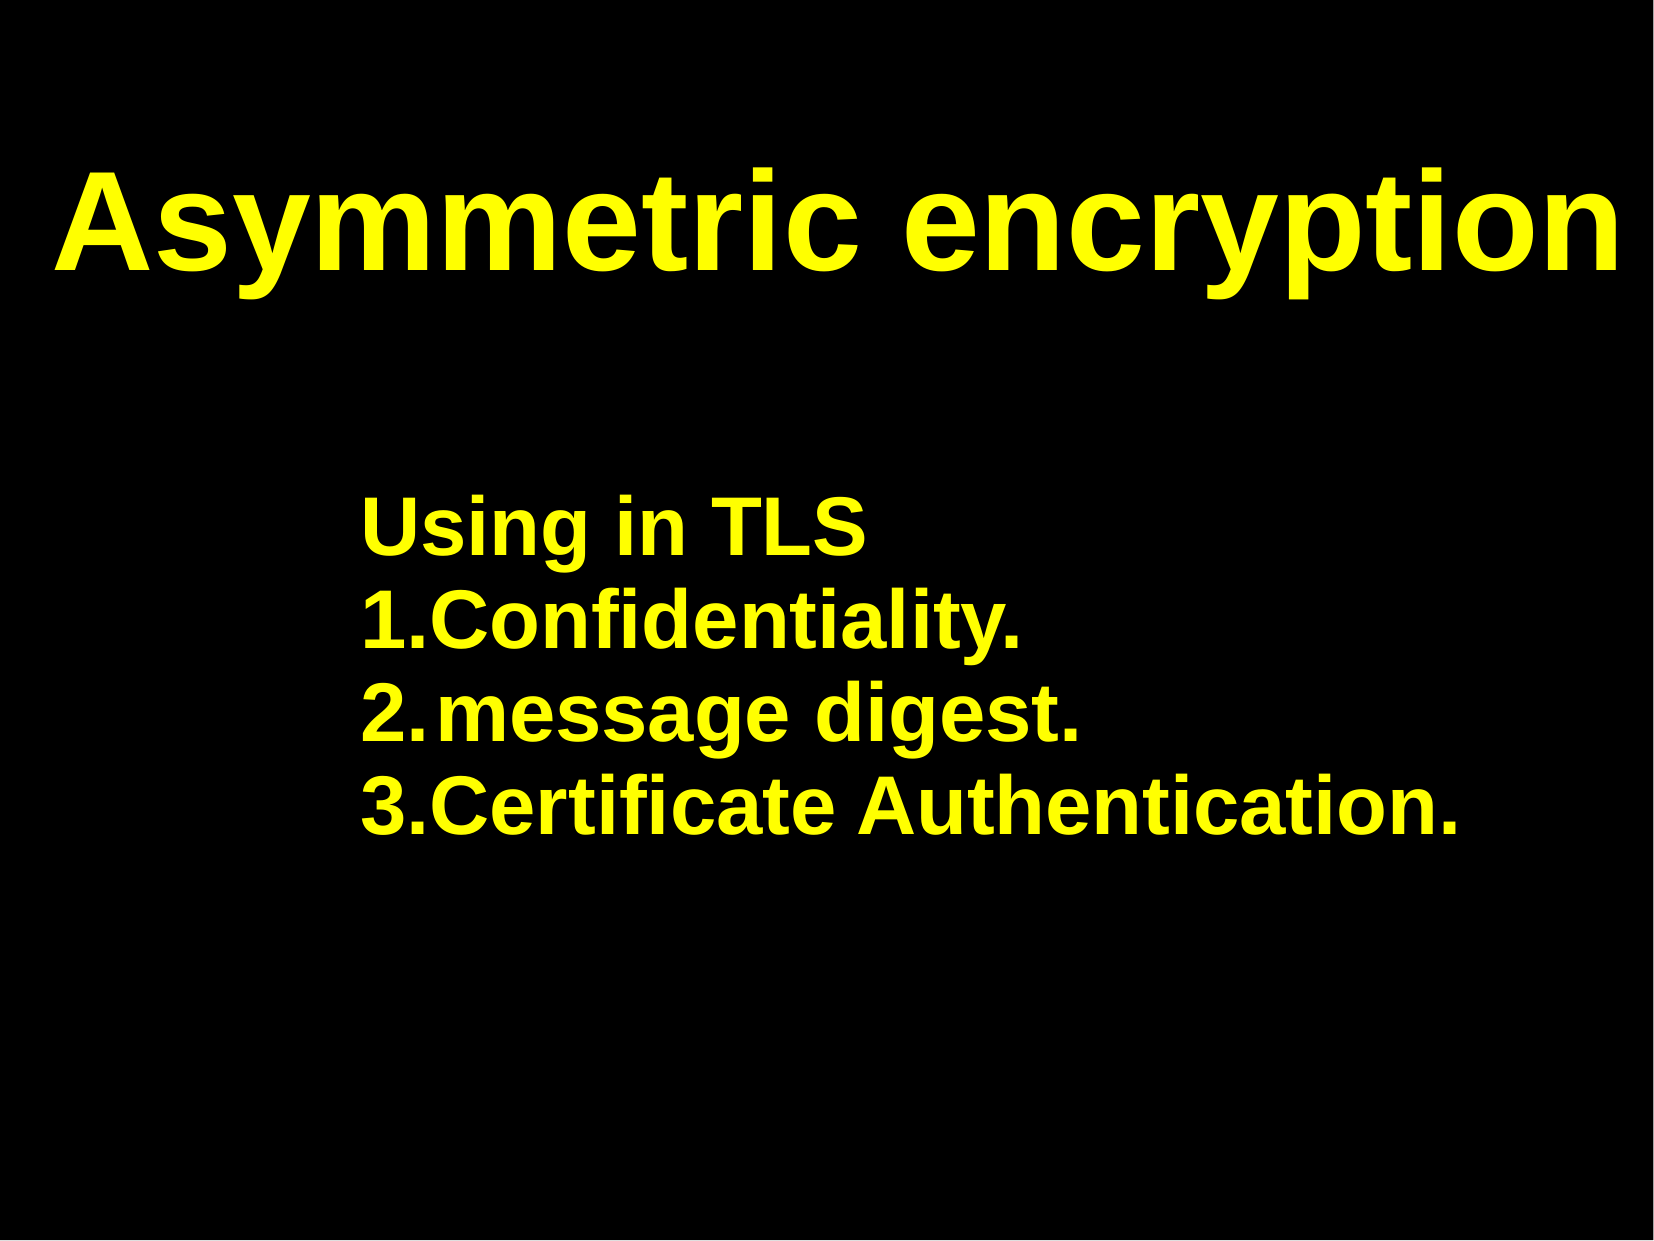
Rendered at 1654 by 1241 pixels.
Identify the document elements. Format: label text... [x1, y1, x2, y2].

text_box [0, 0, 1654, 1241]
text_box Asymmetric encryption [328, 123, 1349, 319]
text_box Asymmetric encryption [1308, 207, 1339, 258]
text_box Using in TLS 1.Confidentiality. 2. message digest. 3.Certificate Authentication. [345, 568, 1366, 764]
